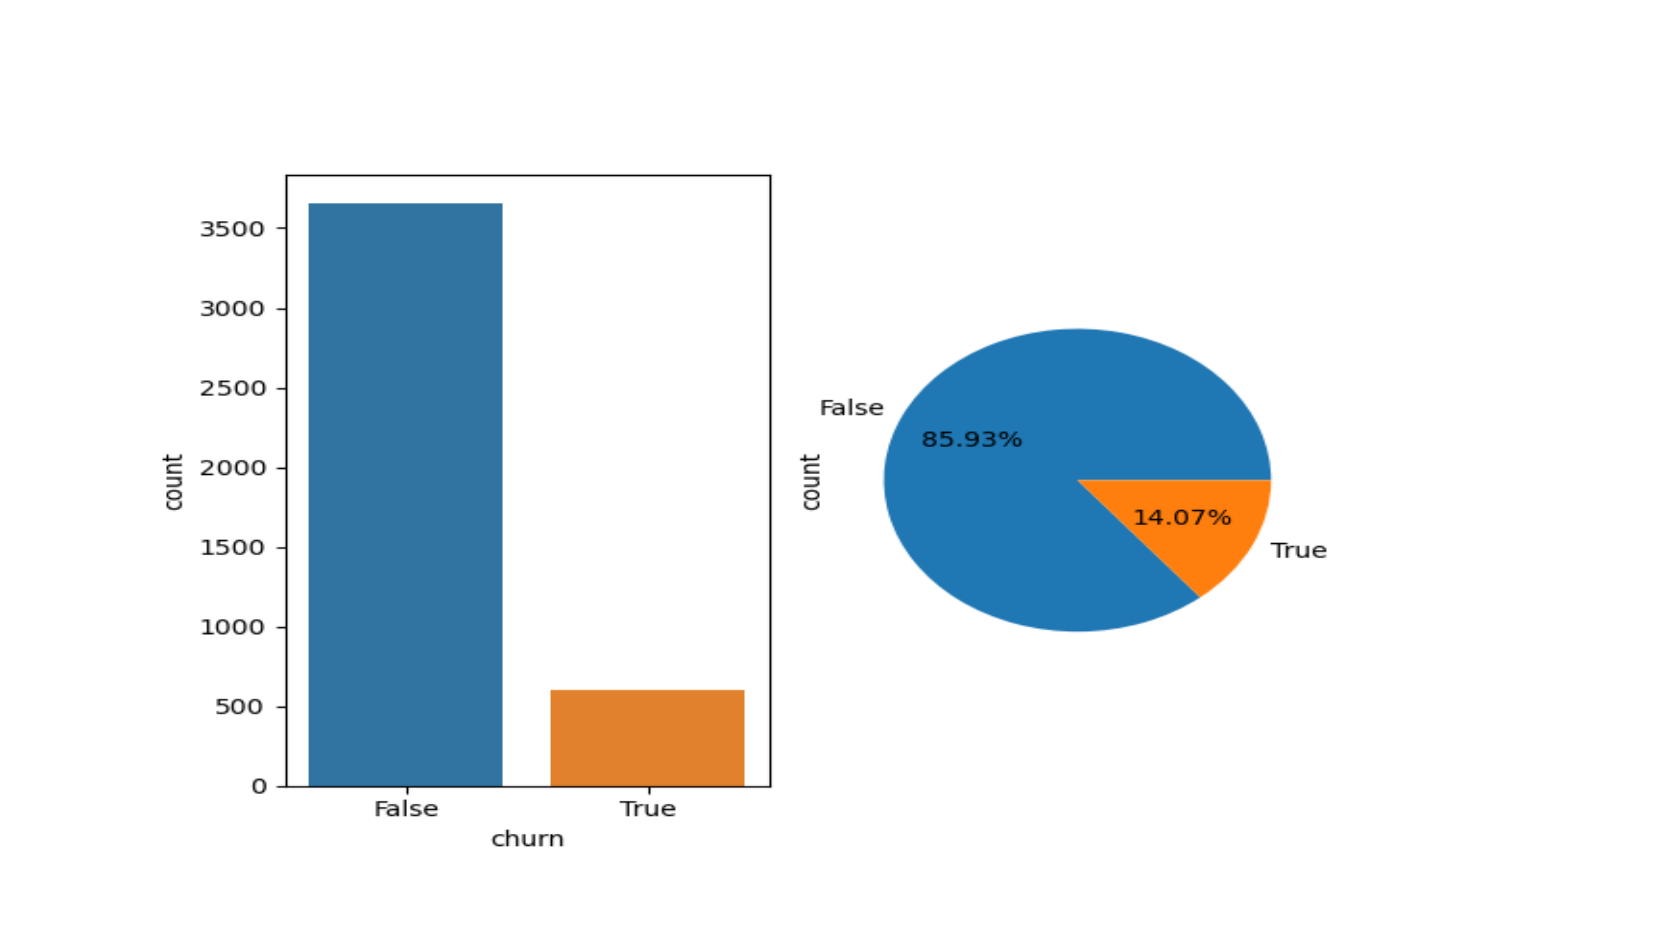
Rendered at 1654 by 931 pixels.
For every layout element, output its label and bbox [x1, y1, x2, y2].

picture [142, 160, 1346, 866]
